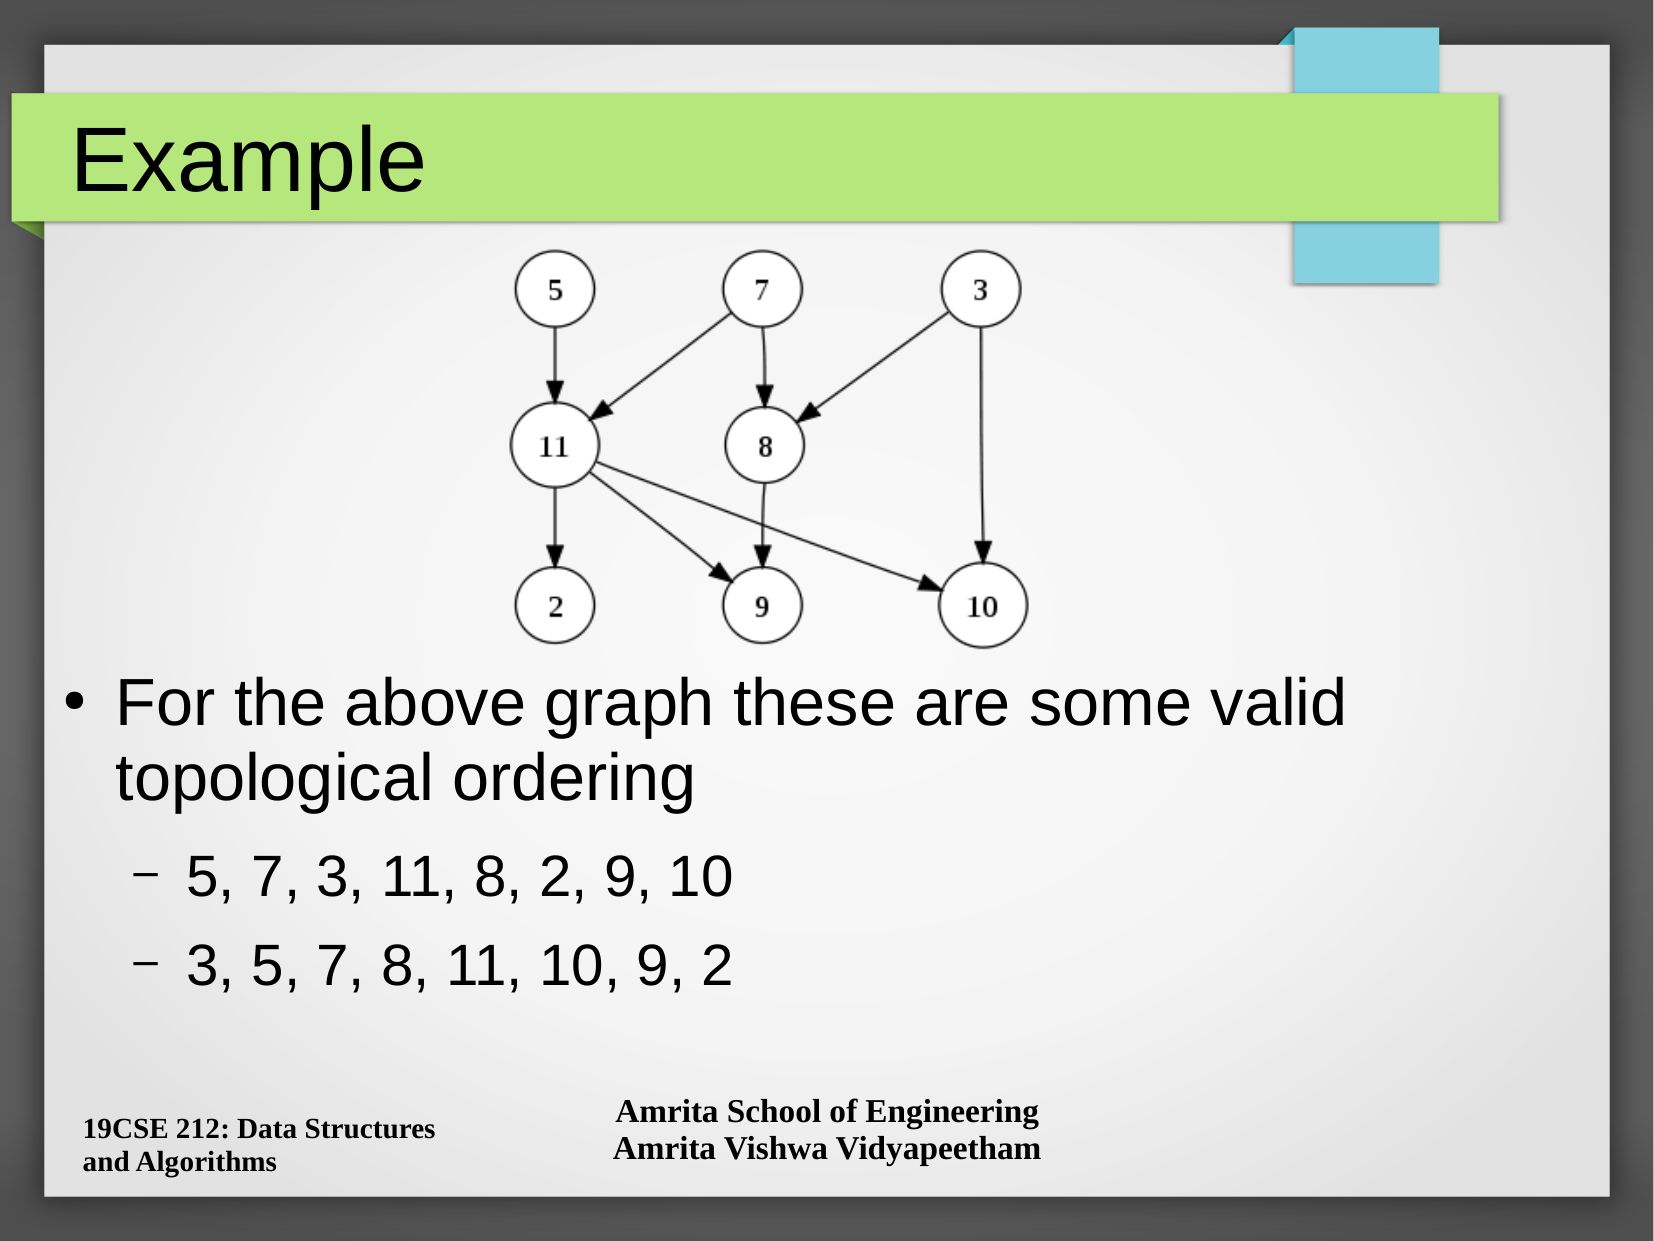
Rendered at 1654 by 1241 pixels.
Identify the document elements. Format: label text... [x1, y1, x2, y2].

title Example [70, 106, 1229, 213]
list For the above graph these are some valid topological ordering 5, 7, 3, 11, 8, 2, 9, 10 3, 5, 7, 8, 11, 10, 9, 2 [45, 664, 1591, 1040]
picture [0, 0, 1654, 1241]
